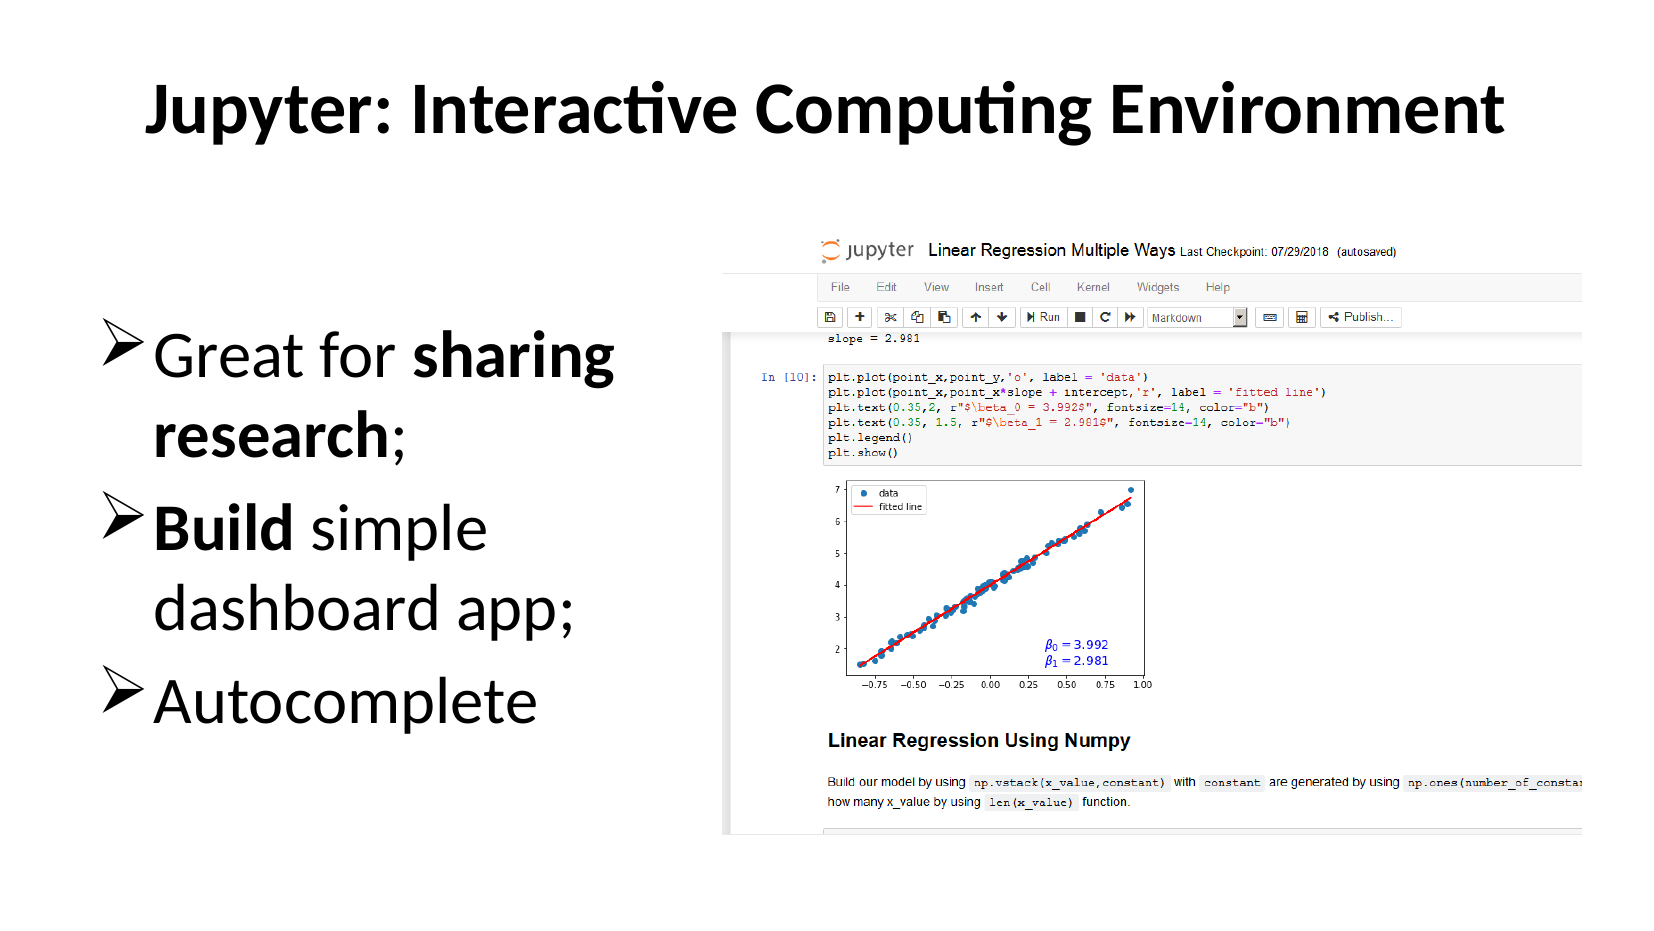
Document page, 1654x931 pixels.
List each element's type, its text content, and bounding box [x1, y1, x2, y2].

text_box Great for sharing research; Build simple dashboard app; Autocomplete [82, 217, 697, 831]
picture [722, 233, 1582, 835]
text_box Jupyter: Interactive Computing Environment [82, 37, 1571, 192]
